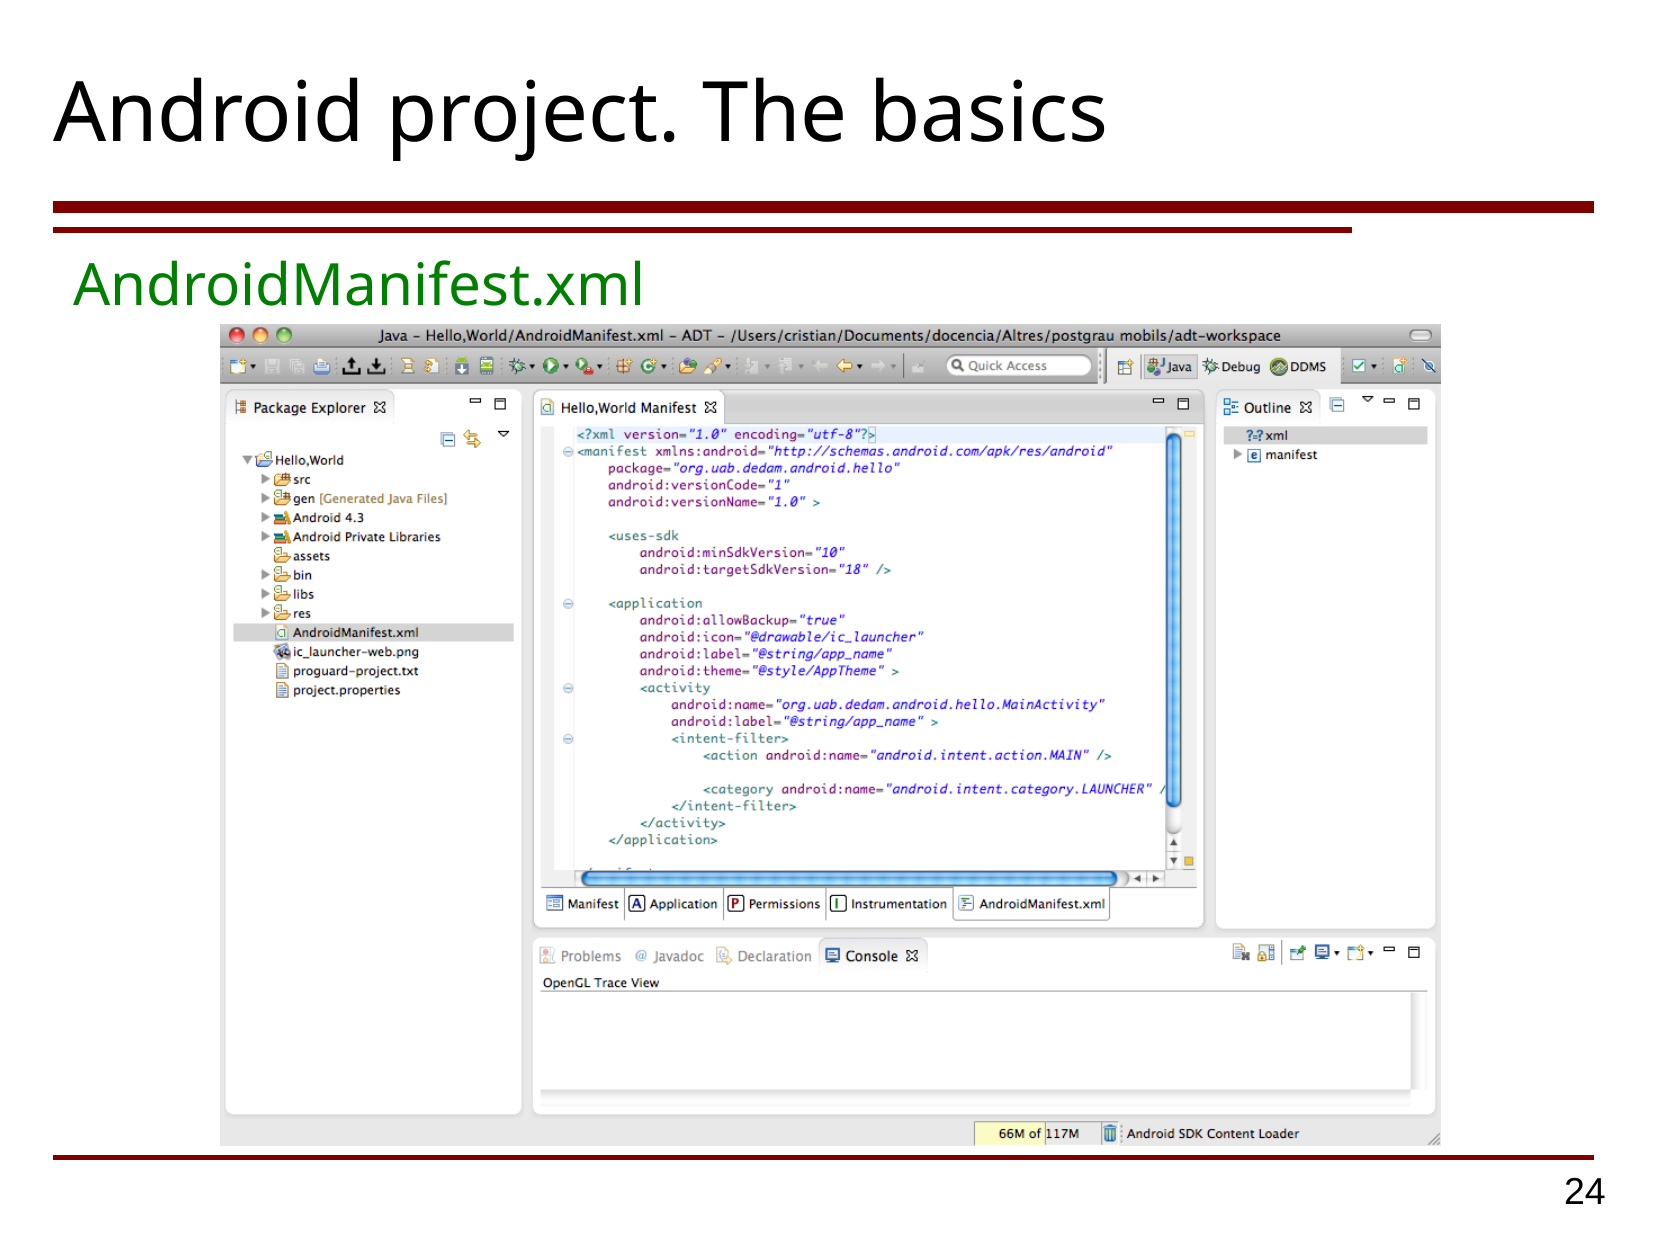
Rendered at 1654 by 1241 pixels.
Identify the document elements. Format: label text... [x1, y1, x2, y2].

text_box AndroidManifest.xml [59, 236, 618, 330]
text_box <number> [35, 1163, 1654, 1221]
subtitle Android project. The basics [53, 48, 1542, 172]
picture [220, 324, 1441, 1146]
